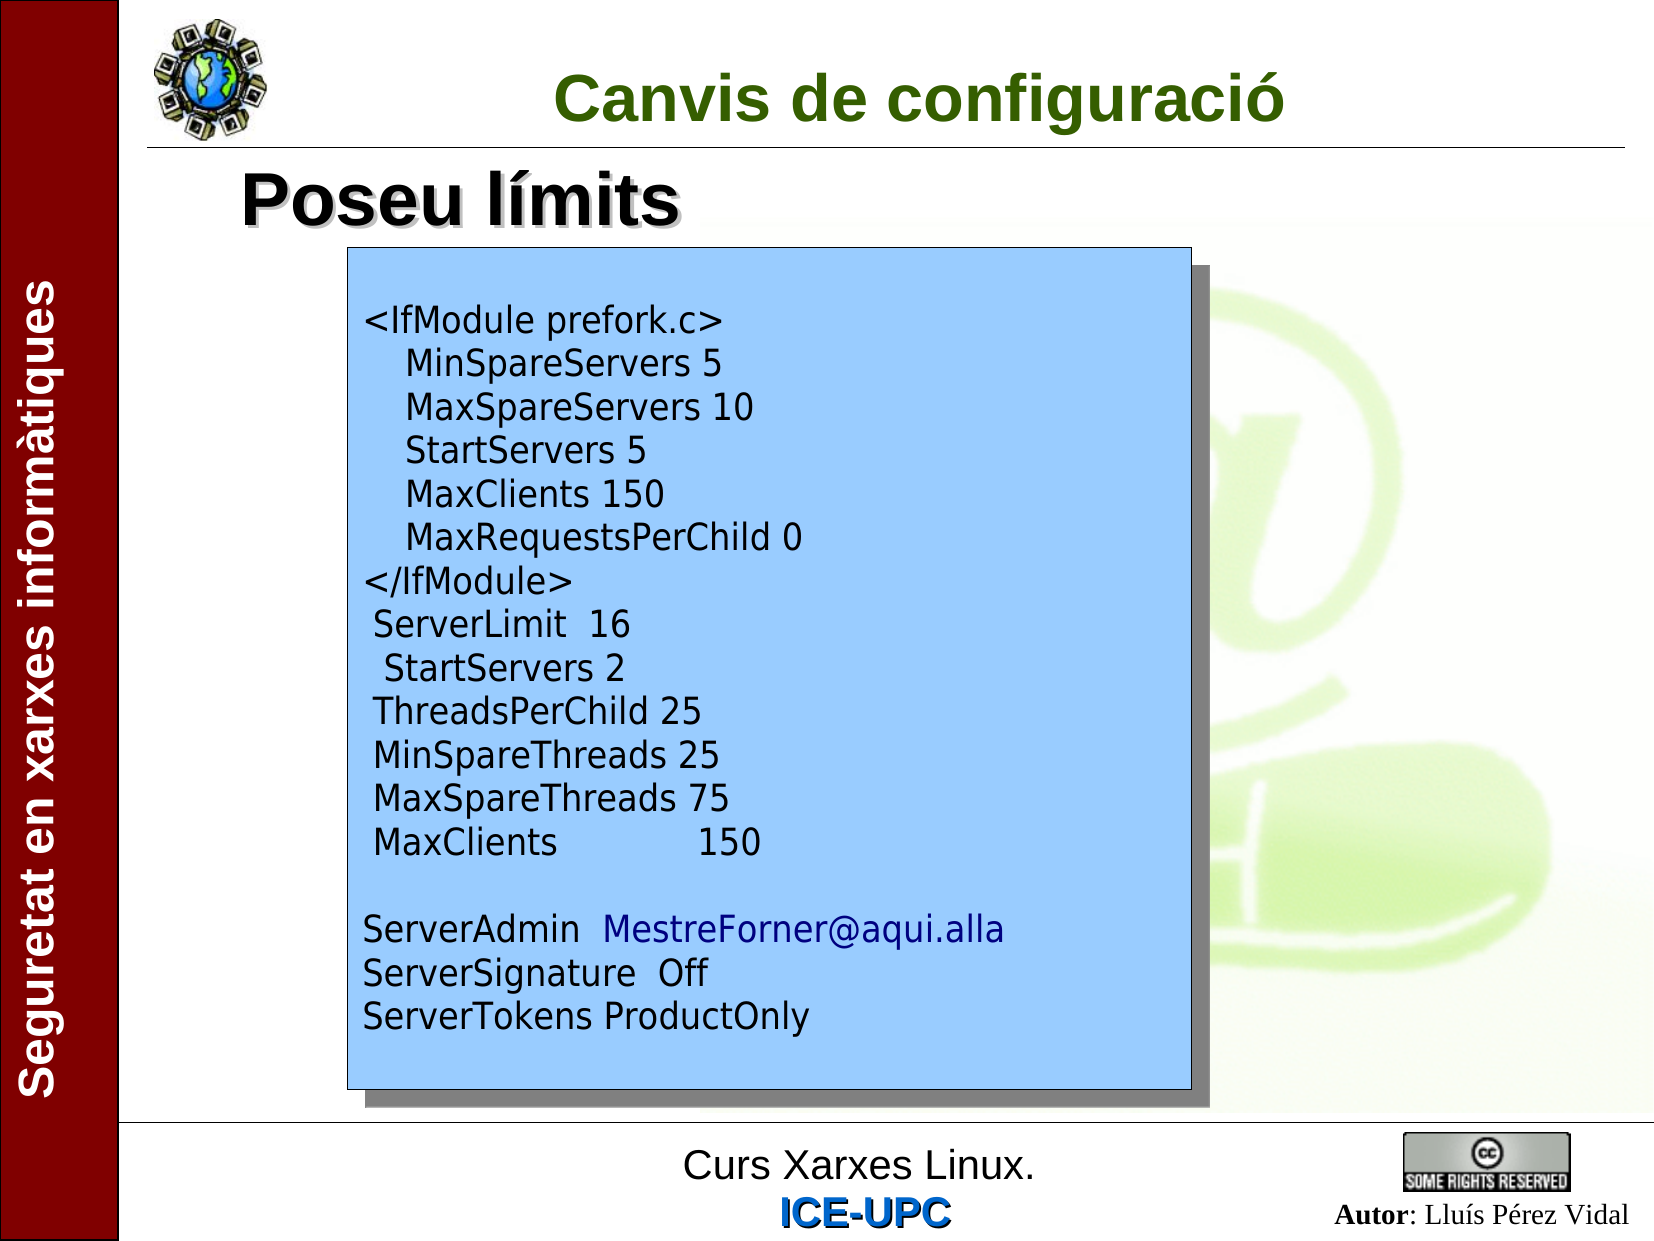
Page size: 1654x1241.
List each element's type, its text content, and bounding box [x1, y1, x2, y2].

picture [700, 217, 1654, 1113]
picture [1403, 1132, 1571, 1192]
list Poseu límits [169, 157, 1641, 839]
picture [154, 19, 268, 49]
title Canvis de configuració [129, 49, 1619, 148]
text_box <IfModule prefork.c> MinSpareServers 5 MaxSpareServers 10 StartServers 5 MaxClients 150 MaxRequestsPerChild 0 </IfModule> ServerLimit 16 StartServers 2 ThreadsPerChild 25 MinSpareThreads 25 MaxSpareThreads 75 MaxClients 150 ServerAdmin MestreForner@aqui.alla ServerSignature Off ServerTokens ProductOnly [347, 247, 1192, 1090]
